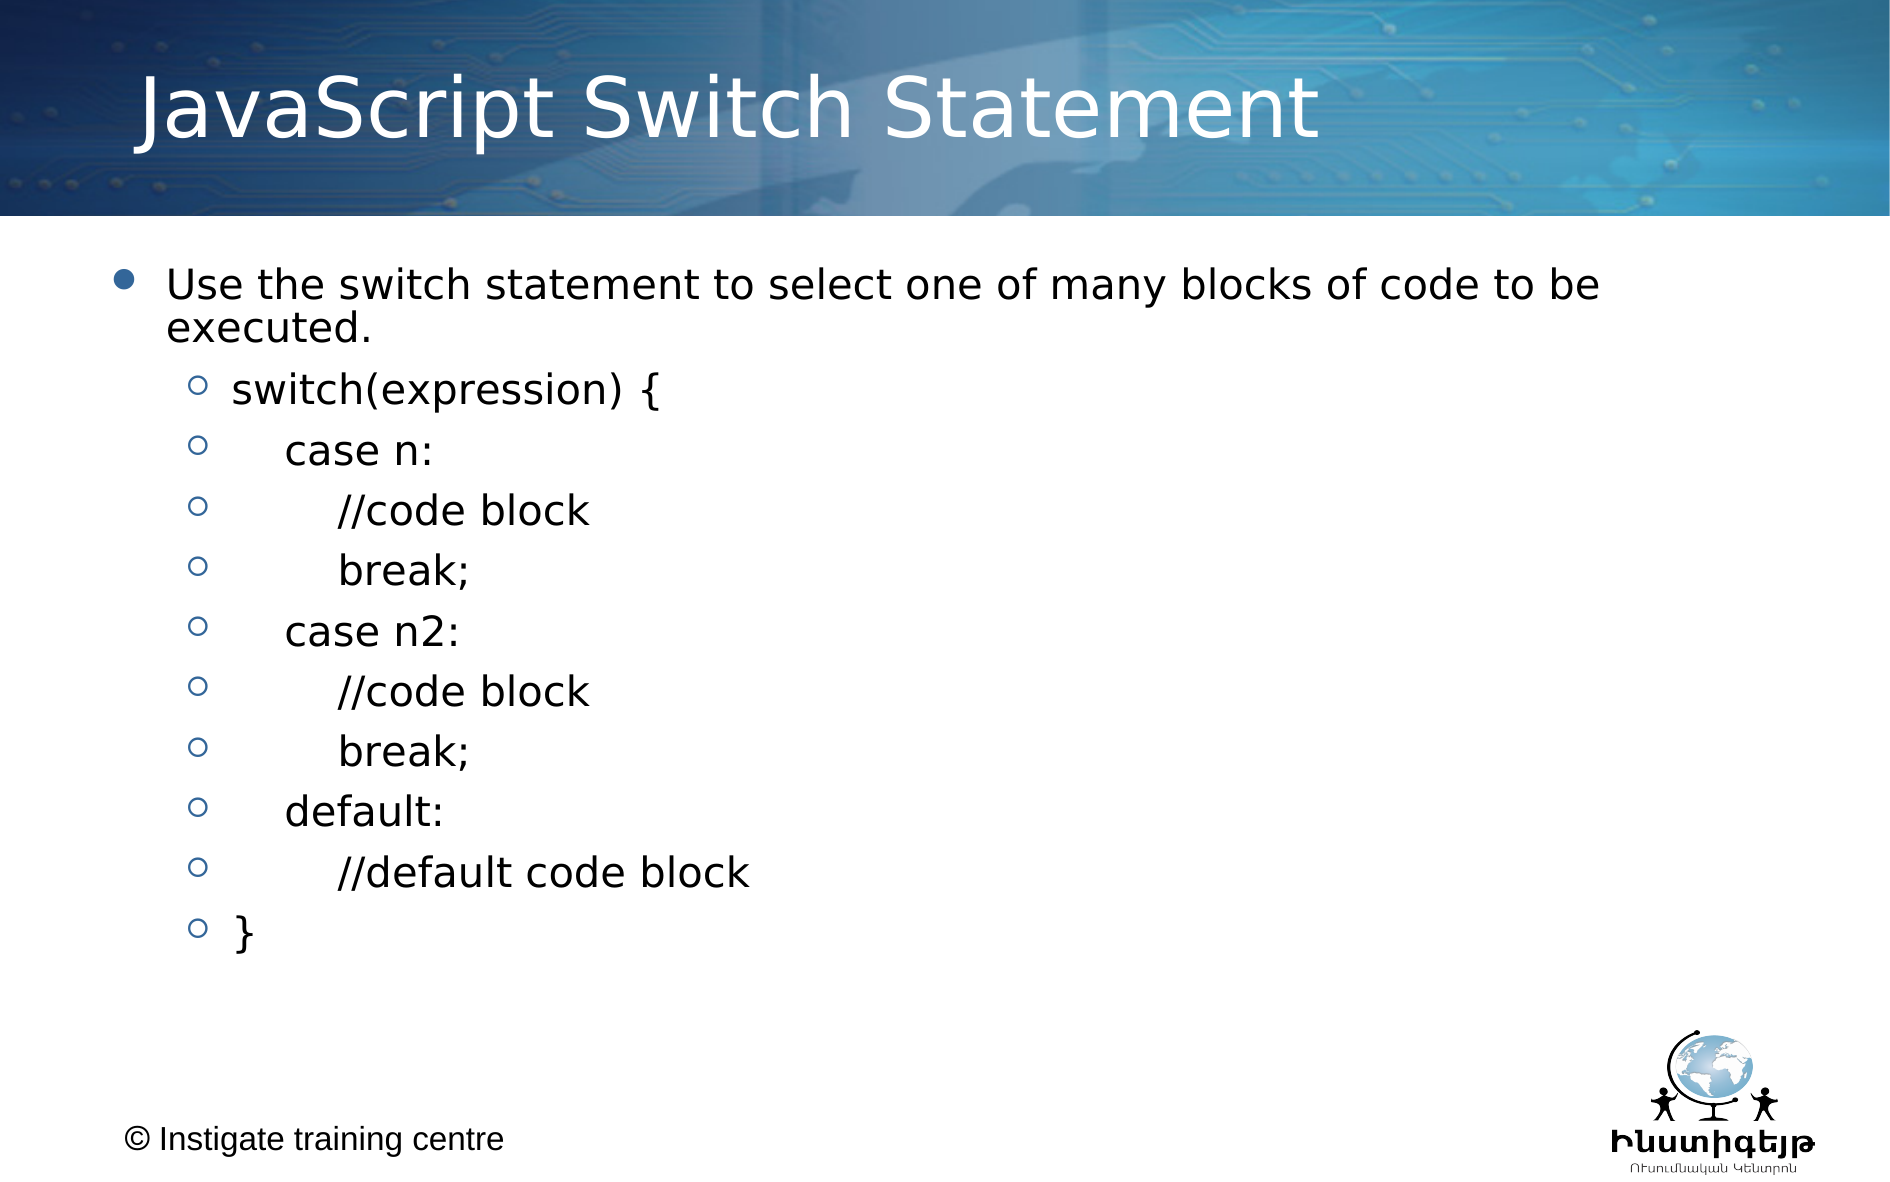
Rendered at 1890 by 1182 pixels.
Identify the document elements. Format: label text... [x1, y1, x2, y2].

picture [0, 0, 1890, 216]
picture [1612, 1030, 1815, 1175]
list Use the switch statement to select one of many blocks of code to be executed. switch(expression) { case n: //code block break; case n2: //code block break; default: //default code block } [110, 264, 1801, 289]
